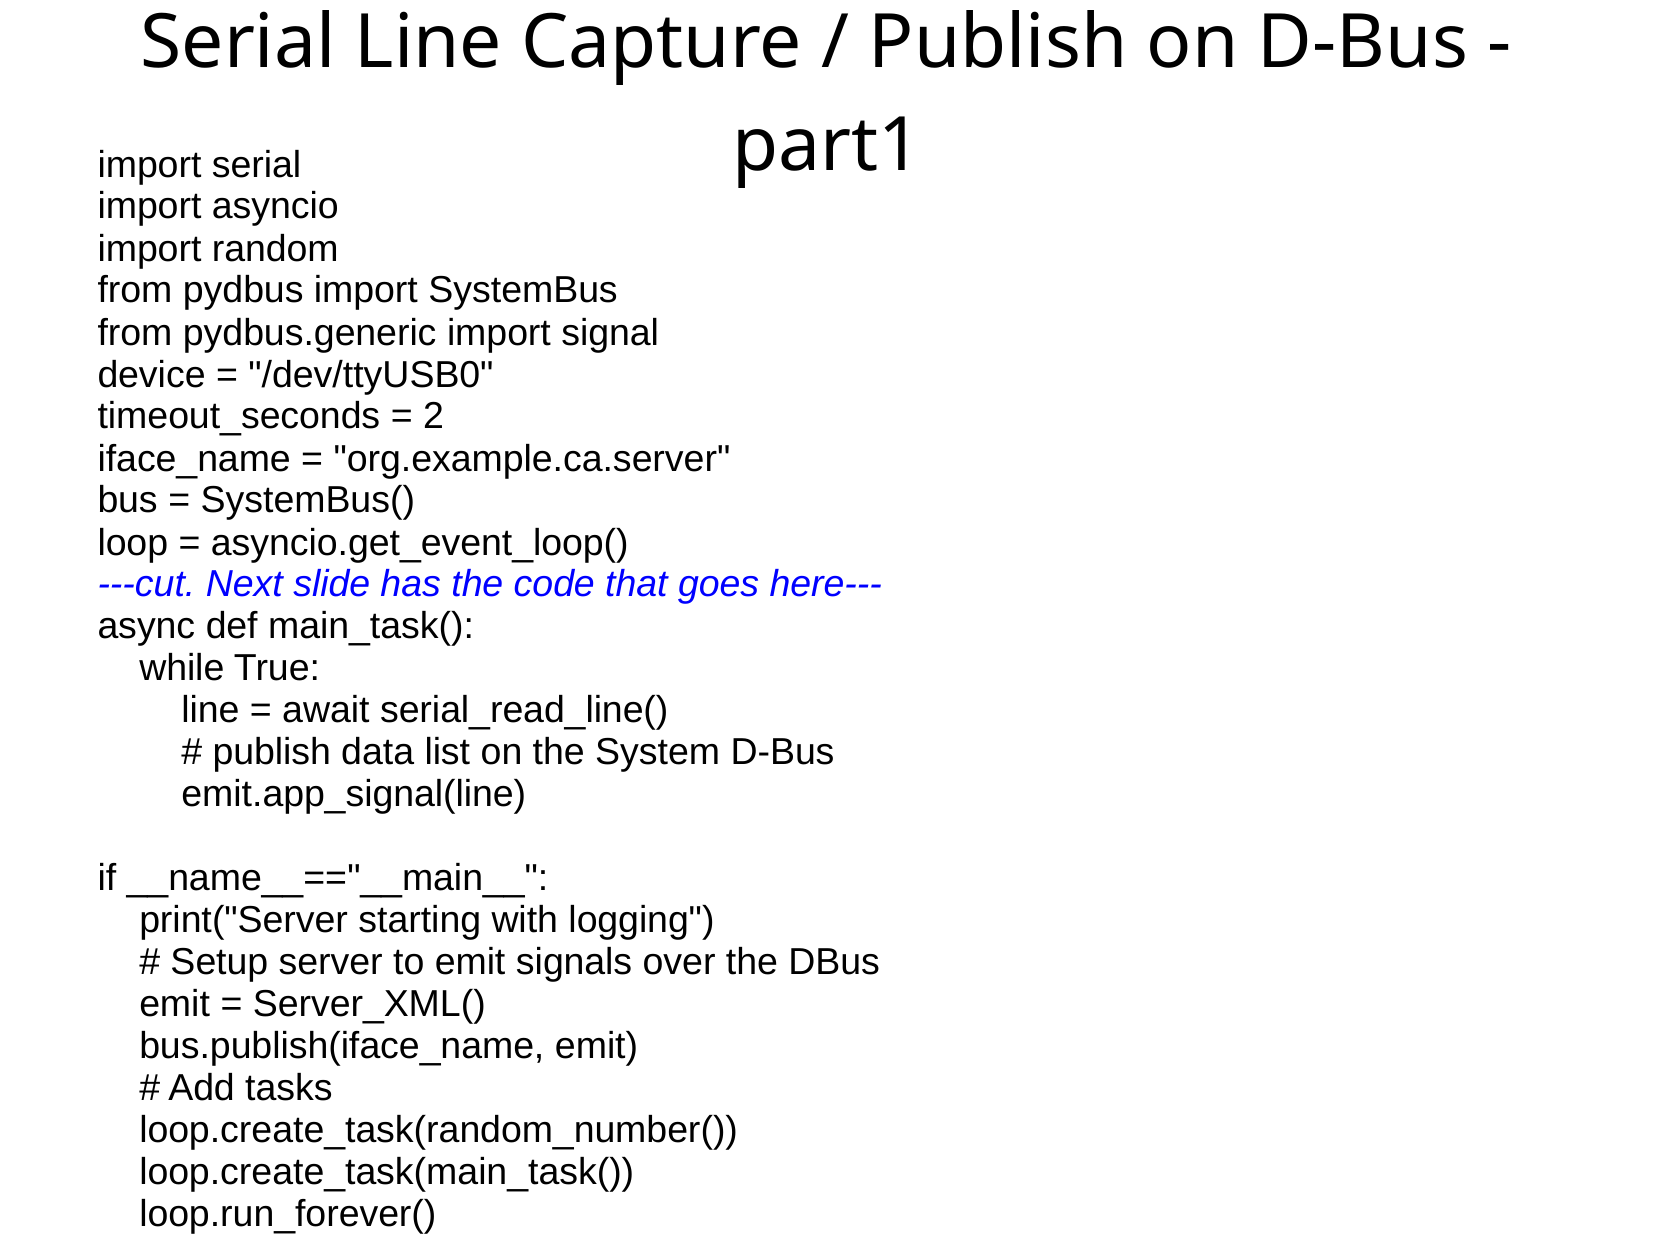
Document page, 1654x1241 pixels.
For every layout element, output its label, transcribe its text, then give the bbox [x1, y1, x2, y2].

text_box import serial import asyncio import random from pydbus import SystemBus from pydbus.generic import signal device = "/dev/ttyUSB0" timeout_seconds = 2 iface_name = "org.example.ca.server" bus = SystemBus() loop = asyncio.get_event_loop() ---cut. Next slide has the code that goes here--- async def main_task(): while True: line = await serial_read_line() # publish data list on the System D-Bus emit.app_signal(line) if __name__=="__main__": print("Server starting with logging") # Setup server to emit signals over the DBus emit = Server_XML() bus.publish(iface_name, emit) # Add tasks loop.create_task(random_number()) loop.create_task(main_task()) loop.run_forever() [82, 135, 1583, 1230]
title Serial Line Capture / Publish on D-Bus - part1 [82, 49, 1571, 130]
